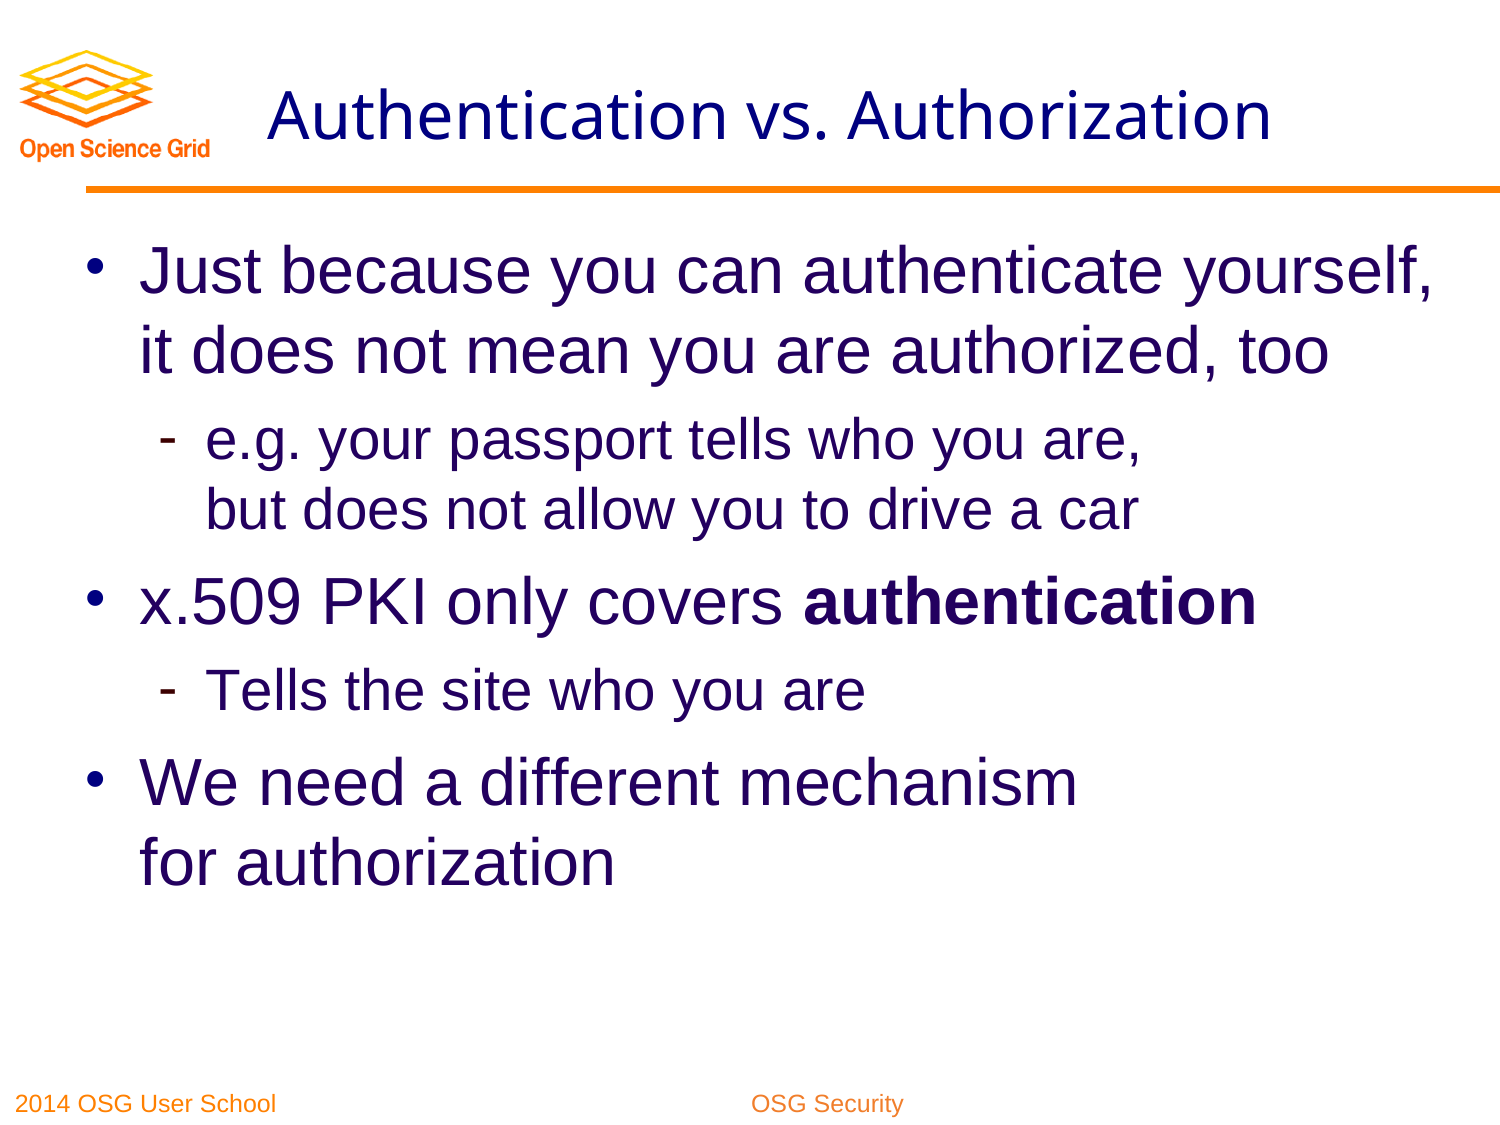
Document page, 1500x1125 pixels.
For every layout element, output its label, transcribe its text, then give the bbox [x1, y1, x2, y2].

list Just because you can authenticate yourself, it does not mean you are authorized, too e.g. your passport tells who you are, but does not allow you to drive a car x.509 PKI only covers authentication Tells the site who you are We need a different mechanism for authorization [68, 218, 1474, 962]
picture [0, 27, 201, 179]
title Authentication vs. Authorization [201, 18, 1342, 207]
